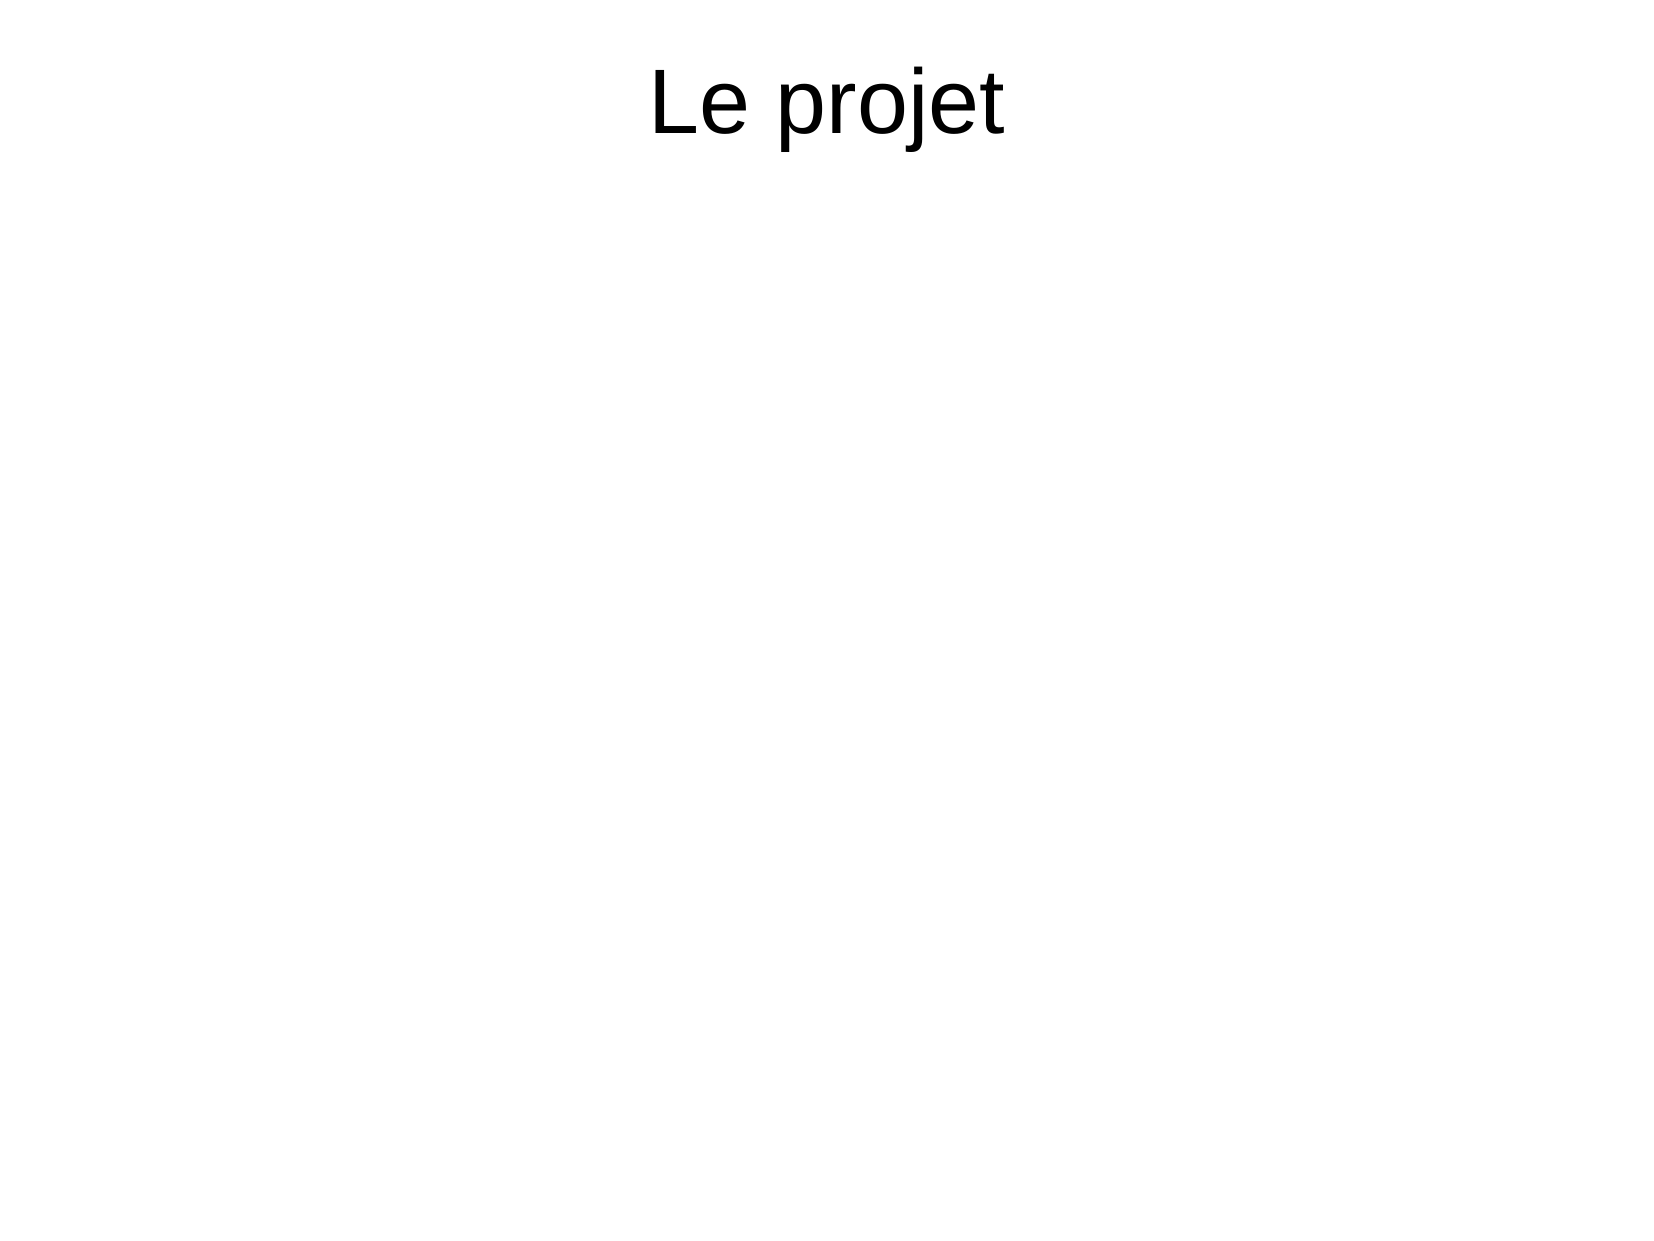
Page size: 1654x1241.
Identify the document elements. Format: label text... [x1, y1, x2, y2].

title Le projet [82, 49, 1571, 257]
